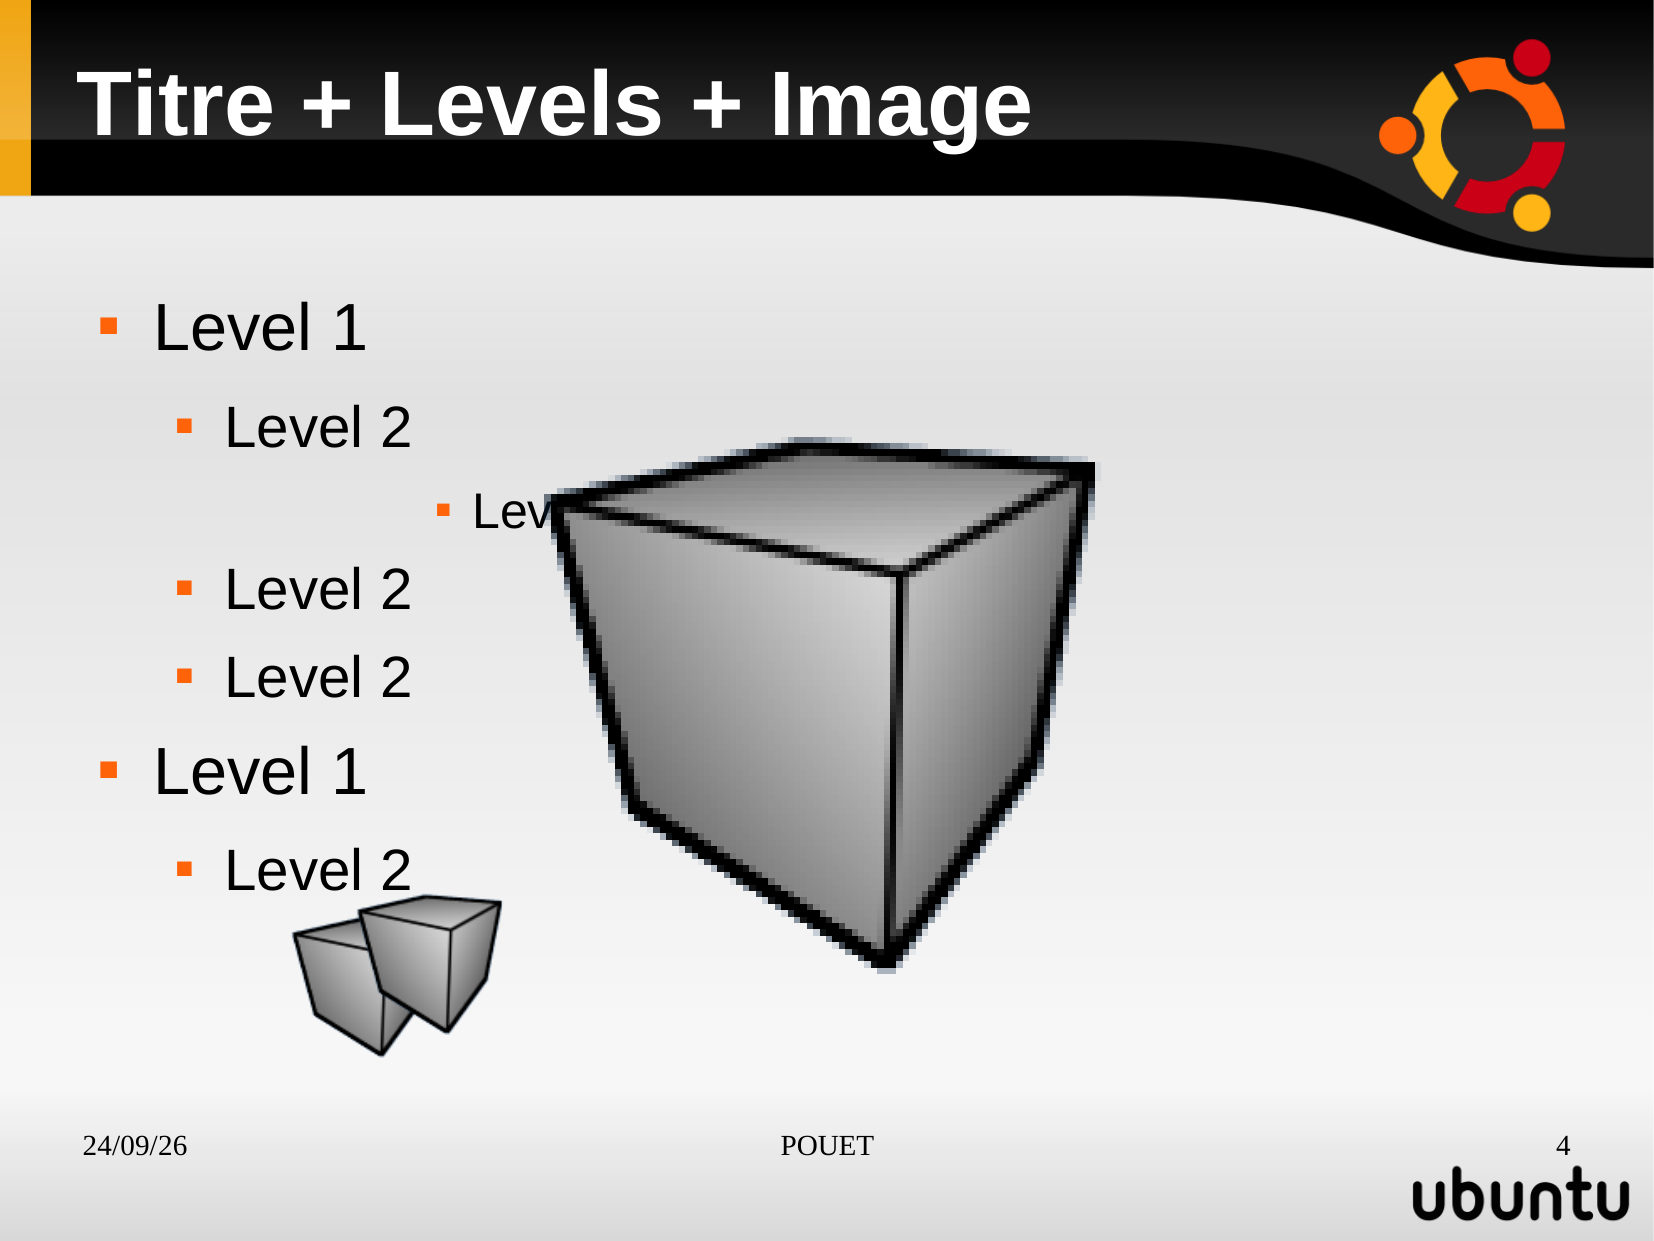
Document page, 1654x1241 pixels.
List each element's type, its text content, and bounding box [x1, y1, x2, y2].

list Level 1 Level 2 Level 3 Level 2 Level 2 Level 1 Level 2 [82, 290, 417, 1109]
picture [0, 0, 1654, 1241]
title Titre + Levels + Image [76, 0, 1565, 208]
